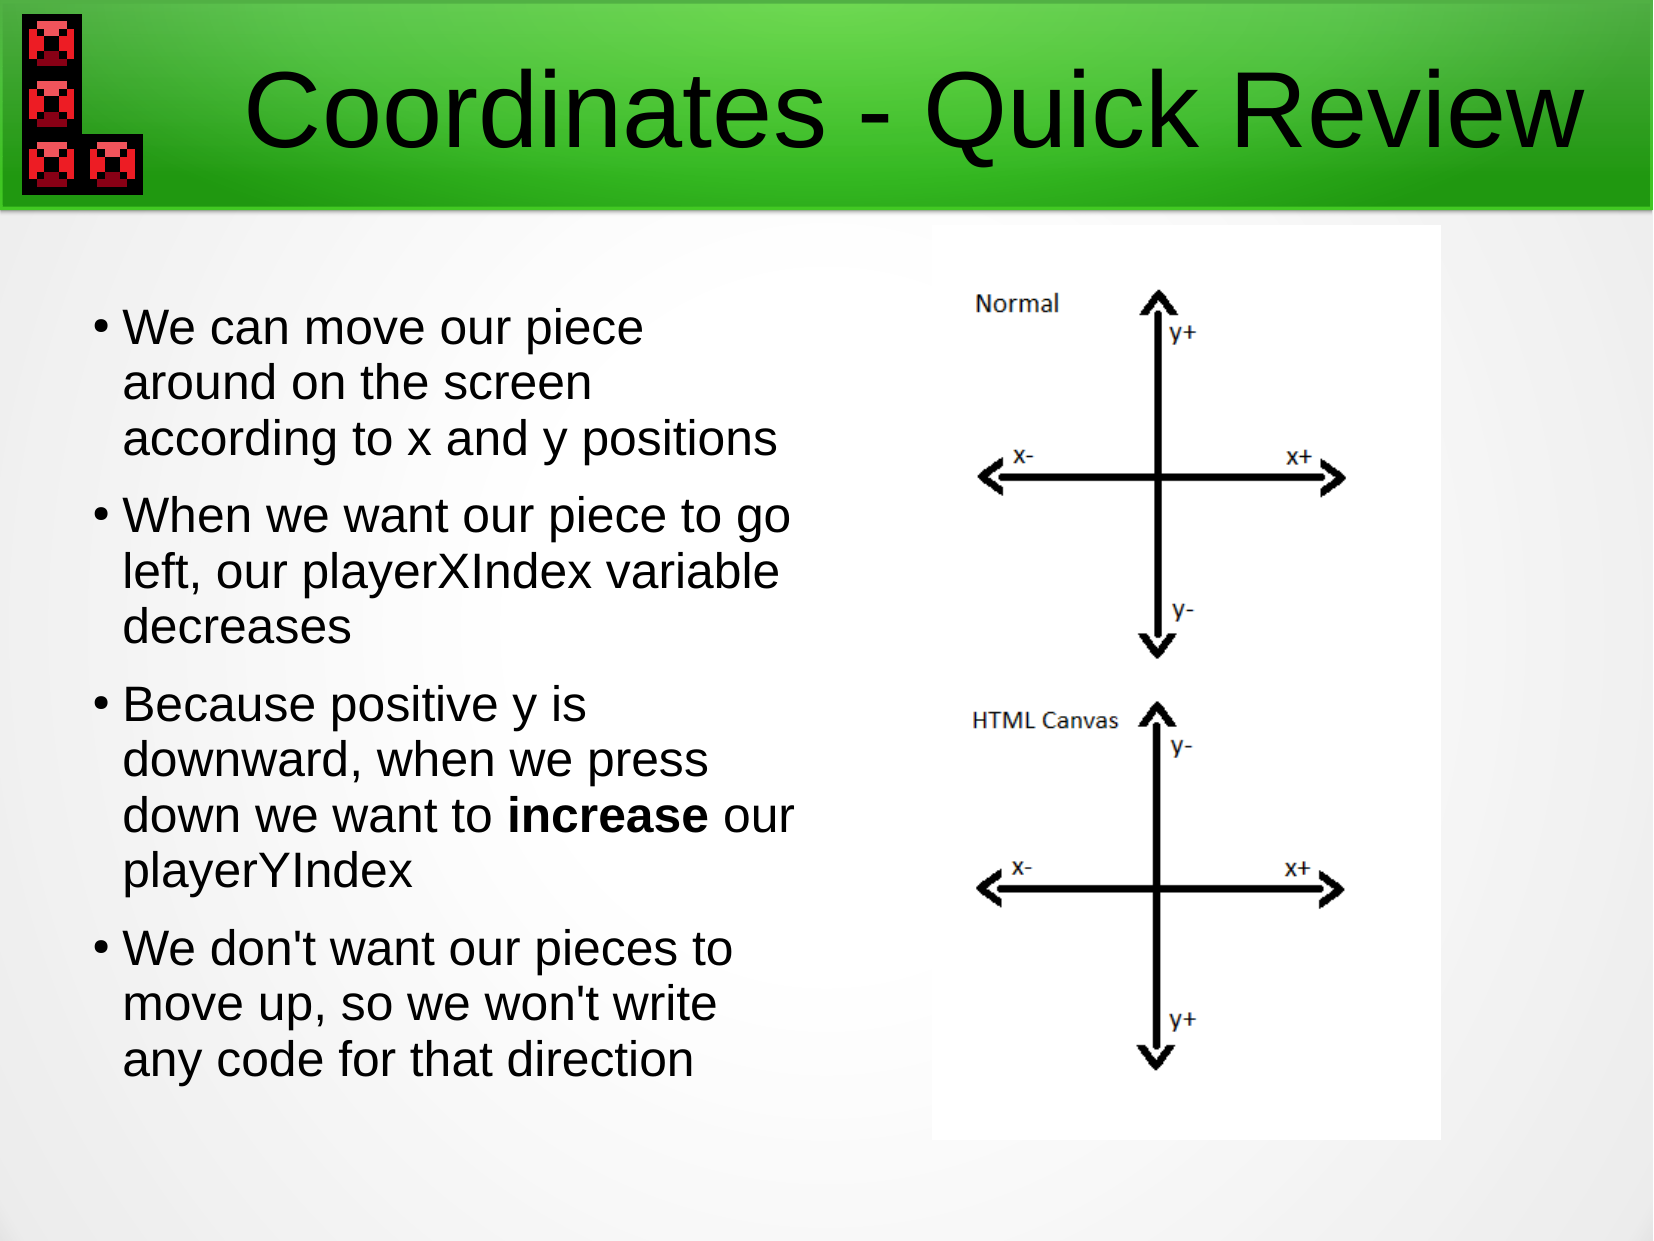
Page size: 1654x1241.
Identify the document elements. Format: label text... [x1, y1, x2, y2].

picture [932, 225, 1441, 1141]
picture [22, 14, 143, 195]
list We can move our piece around on the screen according to x and y positions When we want our piece to go left, our playerXIndex variable decreases Because positive y is downward, when we press down we want to increase our playerYIndex We don't want our pieces to move up, so we won't write any code for that direction [82, 299, 809, 1111]
title Coordinates - Quick Review [195, 0, 1636, 231]
